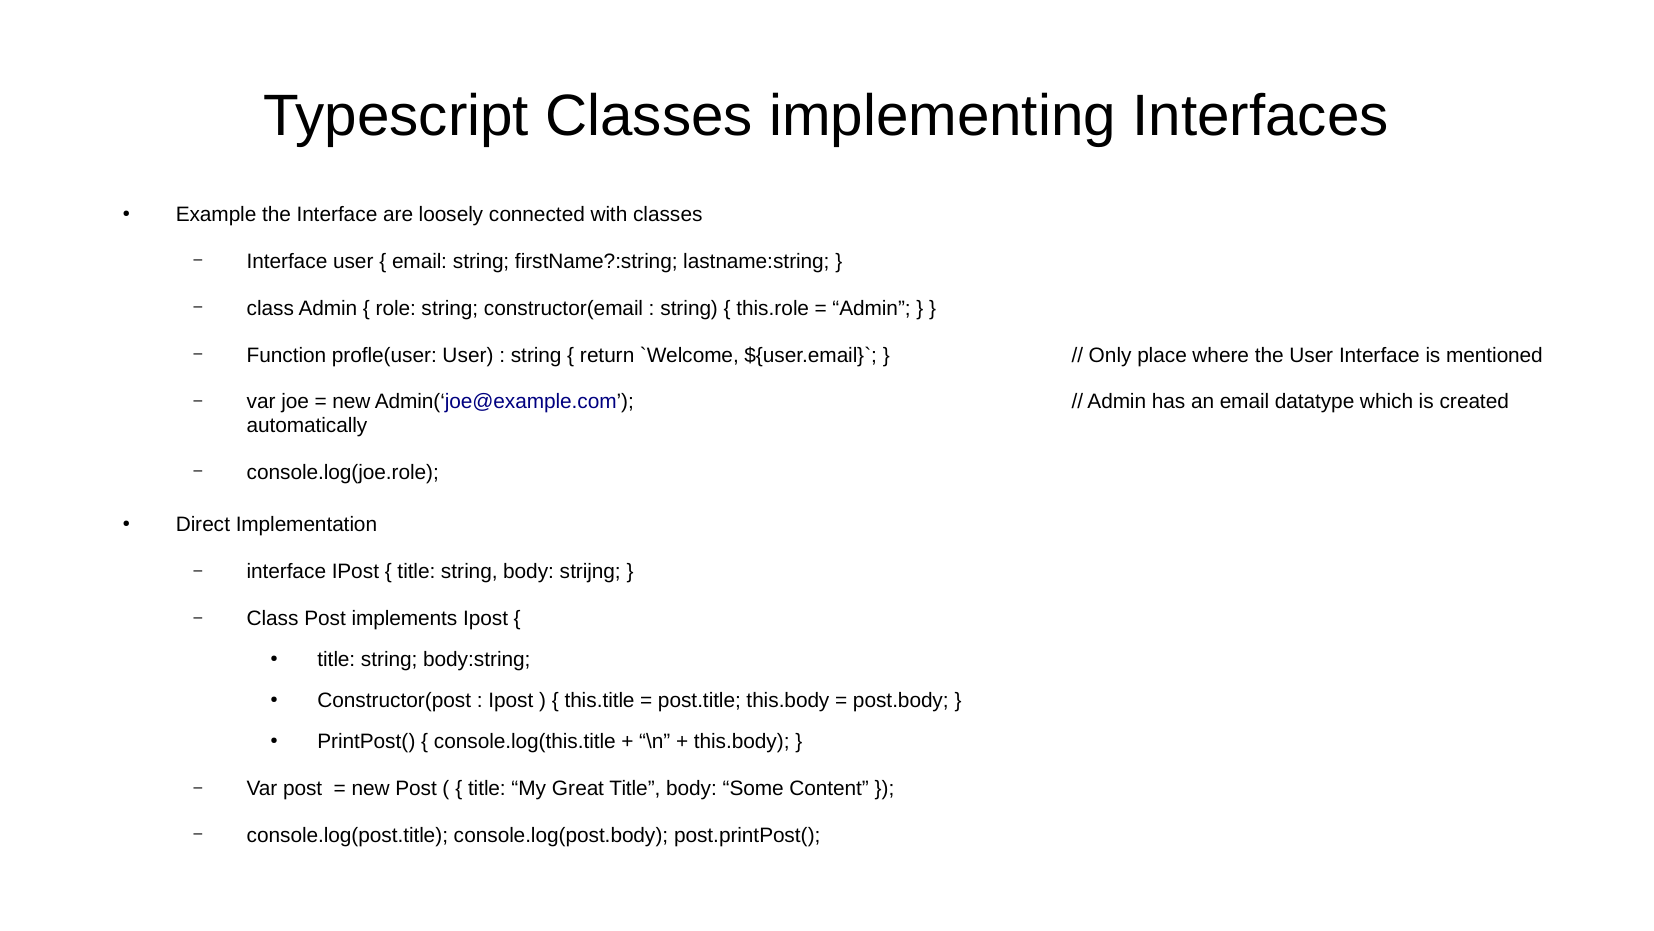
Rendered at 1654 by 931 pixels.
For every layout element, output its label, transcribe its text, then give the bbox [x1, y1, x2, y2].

title Typescript Classes implementing Interfaces [82, 37, 1571, 193]
list Example the Interface are loosely connected with classes Interface user { email: string; firstName?:string; lastname:string; } class Admin { role: string; constructor(email : string) { this.role = “Admin”; } } Function profle(user: User) : string { return `Welcome, ${user.email}`; } // Only place where the User Interface is mentioned var joe = new Admin(‘joe@example.com’); // Admin has an email datatype which is created automatically console.log(joe.role); Direct Implementation interface IPost { title: string, body: strijng; } Class Post implements Ipost { title: string; body:string; Constructor(post : Ipost ) { this.title = post.title; this.body = post.body; } PrintPost() { console.log(this.title + “\n” + this.body); } Var post = new Post ( { title: “My Great Title”, body: “Some Content” }); console.log(post.title); console.log(post.body); post.printPost(); [105, 202, 1628, 901]
